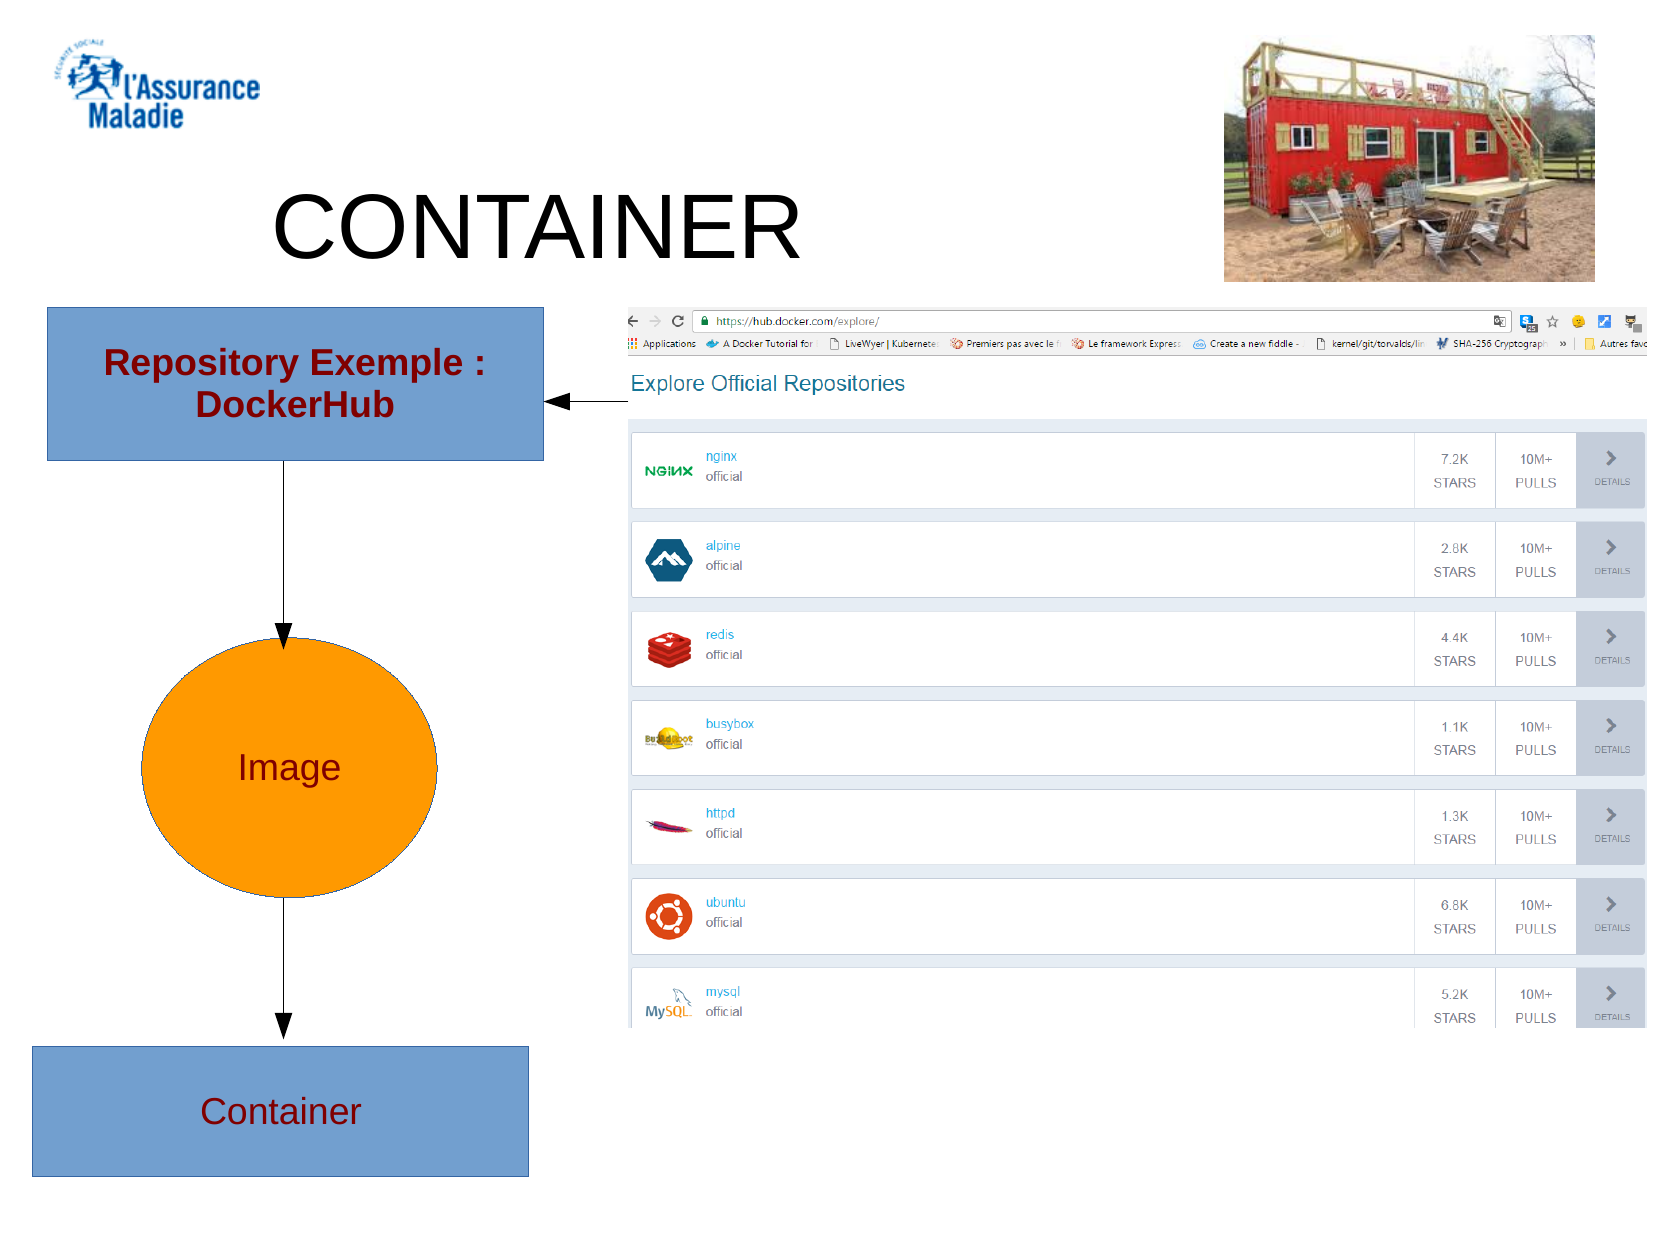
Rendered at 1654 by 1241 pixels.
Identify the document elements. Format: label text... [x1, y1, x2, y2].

picture [1224, 35, 1595, 282]
text_box Image [141, 637, 438, 898]
picture [33, 35, 260, 130]
title CONTAINER [94, 123, 1040, 331]
picture [628, 307, 1647, 1028]
text_box Repository Exemple : DockerHub [47, 307, 544, 461]
text_box Container [32, 1046, 529, 1177]
